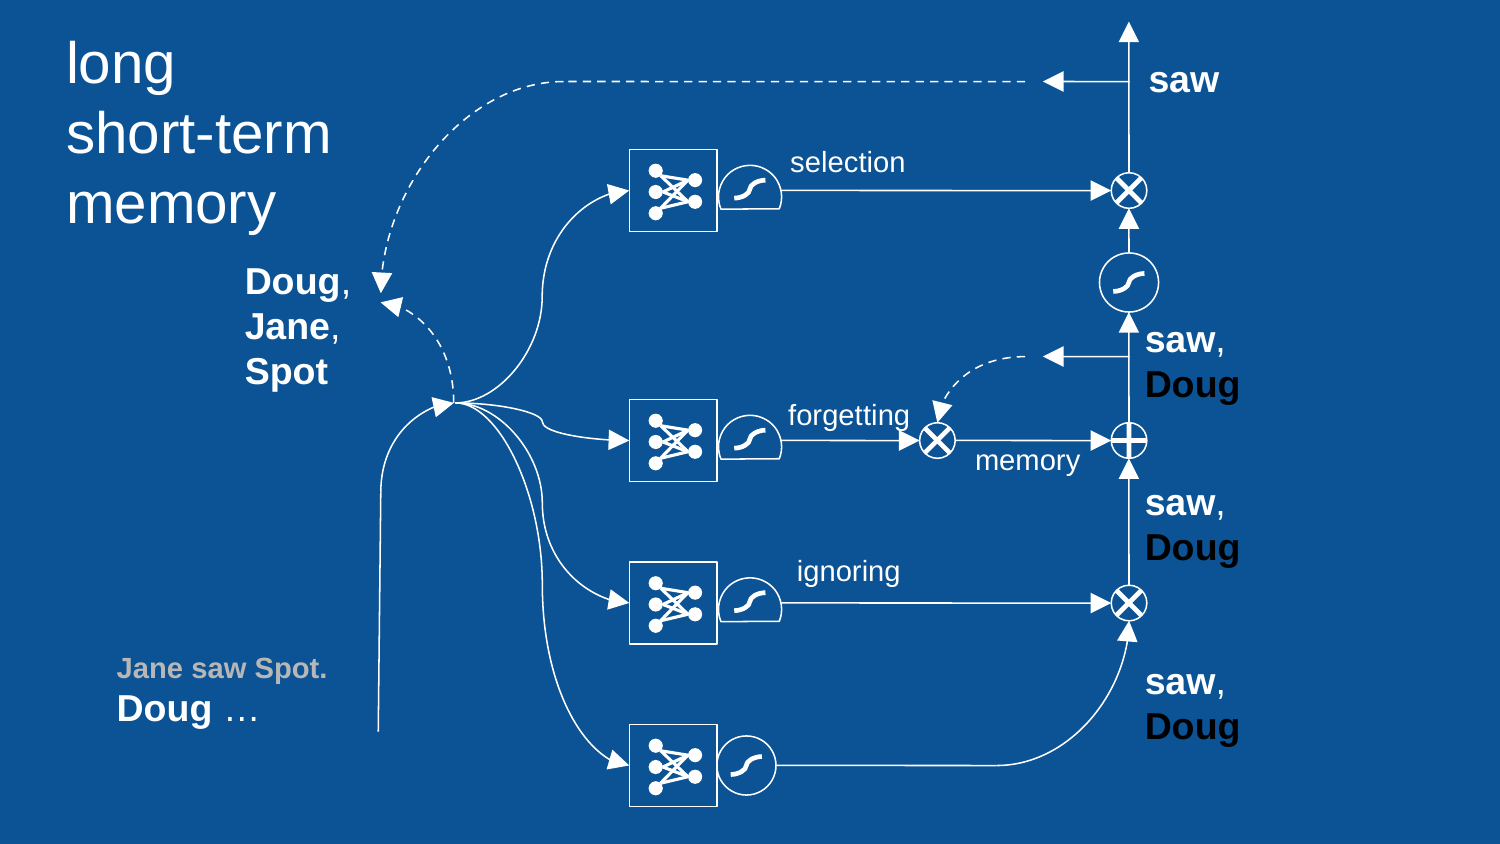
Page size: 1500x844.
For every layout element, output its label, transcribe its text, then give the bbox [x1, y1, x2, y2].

text_box memory [959, 426, 1099, 493]
text_box [688, 194, 703, 209]
text_box [648, 434, 663, 450]
text_box [648, 759, 663, 775]
text_box [648, 781, 663, 796]
text_box [648, 413, 663, 428]
text_box [648, 738, 663, 753]
text_box Jane saw Spot. Doug … [101, 634, 456, 752]
text_box [688, 607, 703, 622]
text_box saw, Doug [1129, 462, 1484, 581]
text_box [688, 769, 703, 784]
text_box selection [775, 128, 925, 195]
text_box Doug, Jane, Spot [229, 242, 584, 360]
text_box [648, 597, 663, 612]
text_box [688, 748, 703, 763]
text_box saw [1133, 39, 1488, 158]
title long short-term memory [51, 10, 396, 427]
text_box forgetting [773, 380, 930, 447]
text_box [688, 173, 703, 188]
text_box ignoring [781, 536, 921, 603]
text_box [648, 618, 663, 633]
text_box [648, 184, 663, 200]
text_box saw, Doug [1129, 642, 1484, 760]
text_box [688, 423, 703, 438]
text_box [688, 585, 703, 600]
text_box [688, 444, 703, 459]
text_box [648, 206, 663, 221]
text_box [648, 456, 663, 471]
text_box saw, Doug [1129, 300, 1484, 418]
text_box [648, 576, 663, 591]
text_box [648, 163, 663, 178]
